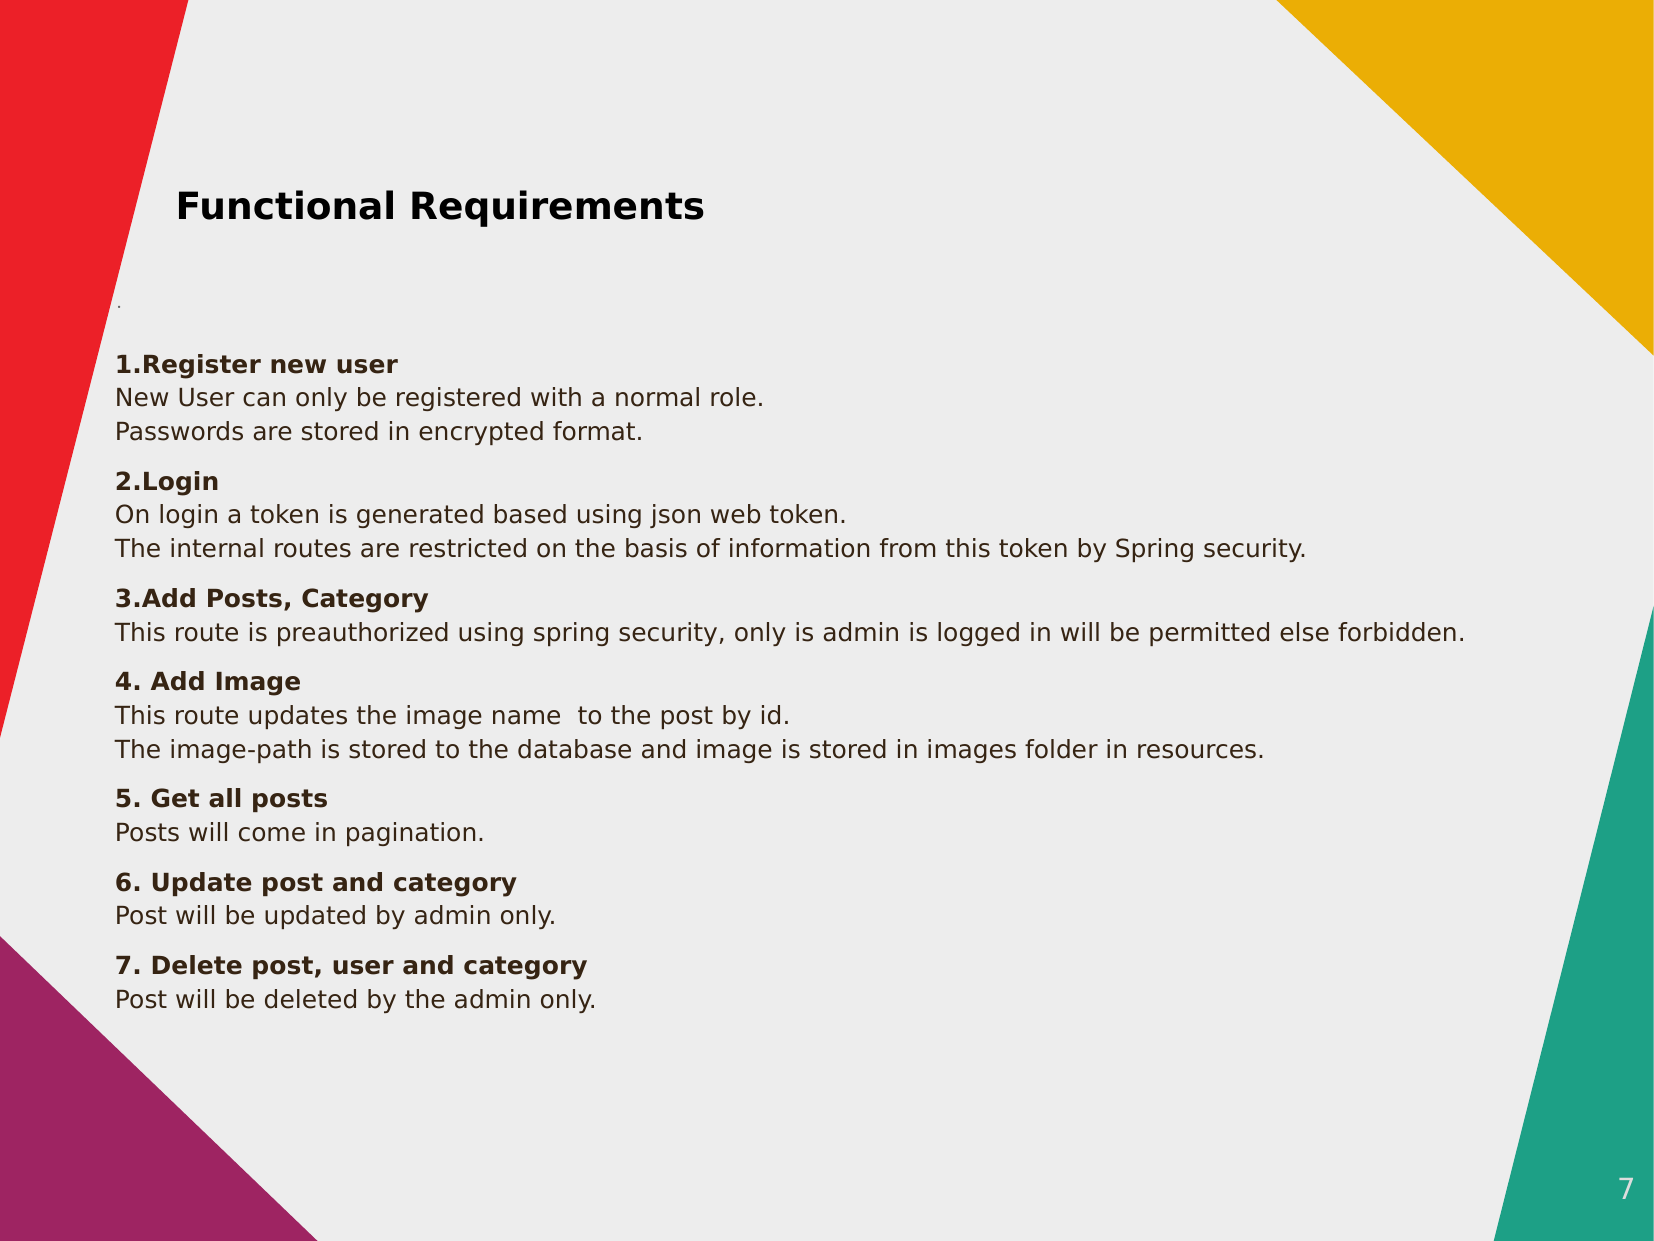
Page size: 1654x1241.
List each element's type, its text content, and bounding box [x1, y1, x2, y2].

list 1.Register new user New User can only be registered with a normal role. Passwords are stored in encrypted format. 2.Login On login a token is generated based using json web token. The internal routes are restricted on the basis of information from this token by Spring security. 3.Add Posts, Category This route is preauthorized using spring security, only is admin is logged in will be permitted else forbidden. 4. Add Image This route updates the image name to the post by id. The image-path is stored to the database and image is stored in images folder in resources. 5. Get all posts Posts will come in pagination. 6. Update post and category Post will be updated by admin only. 7. Delete post, user and category Post will be deleted by the admin only. [114, 302, 1539, 1033]
text_box Functional Requirements [160, 177, 721, 237]
